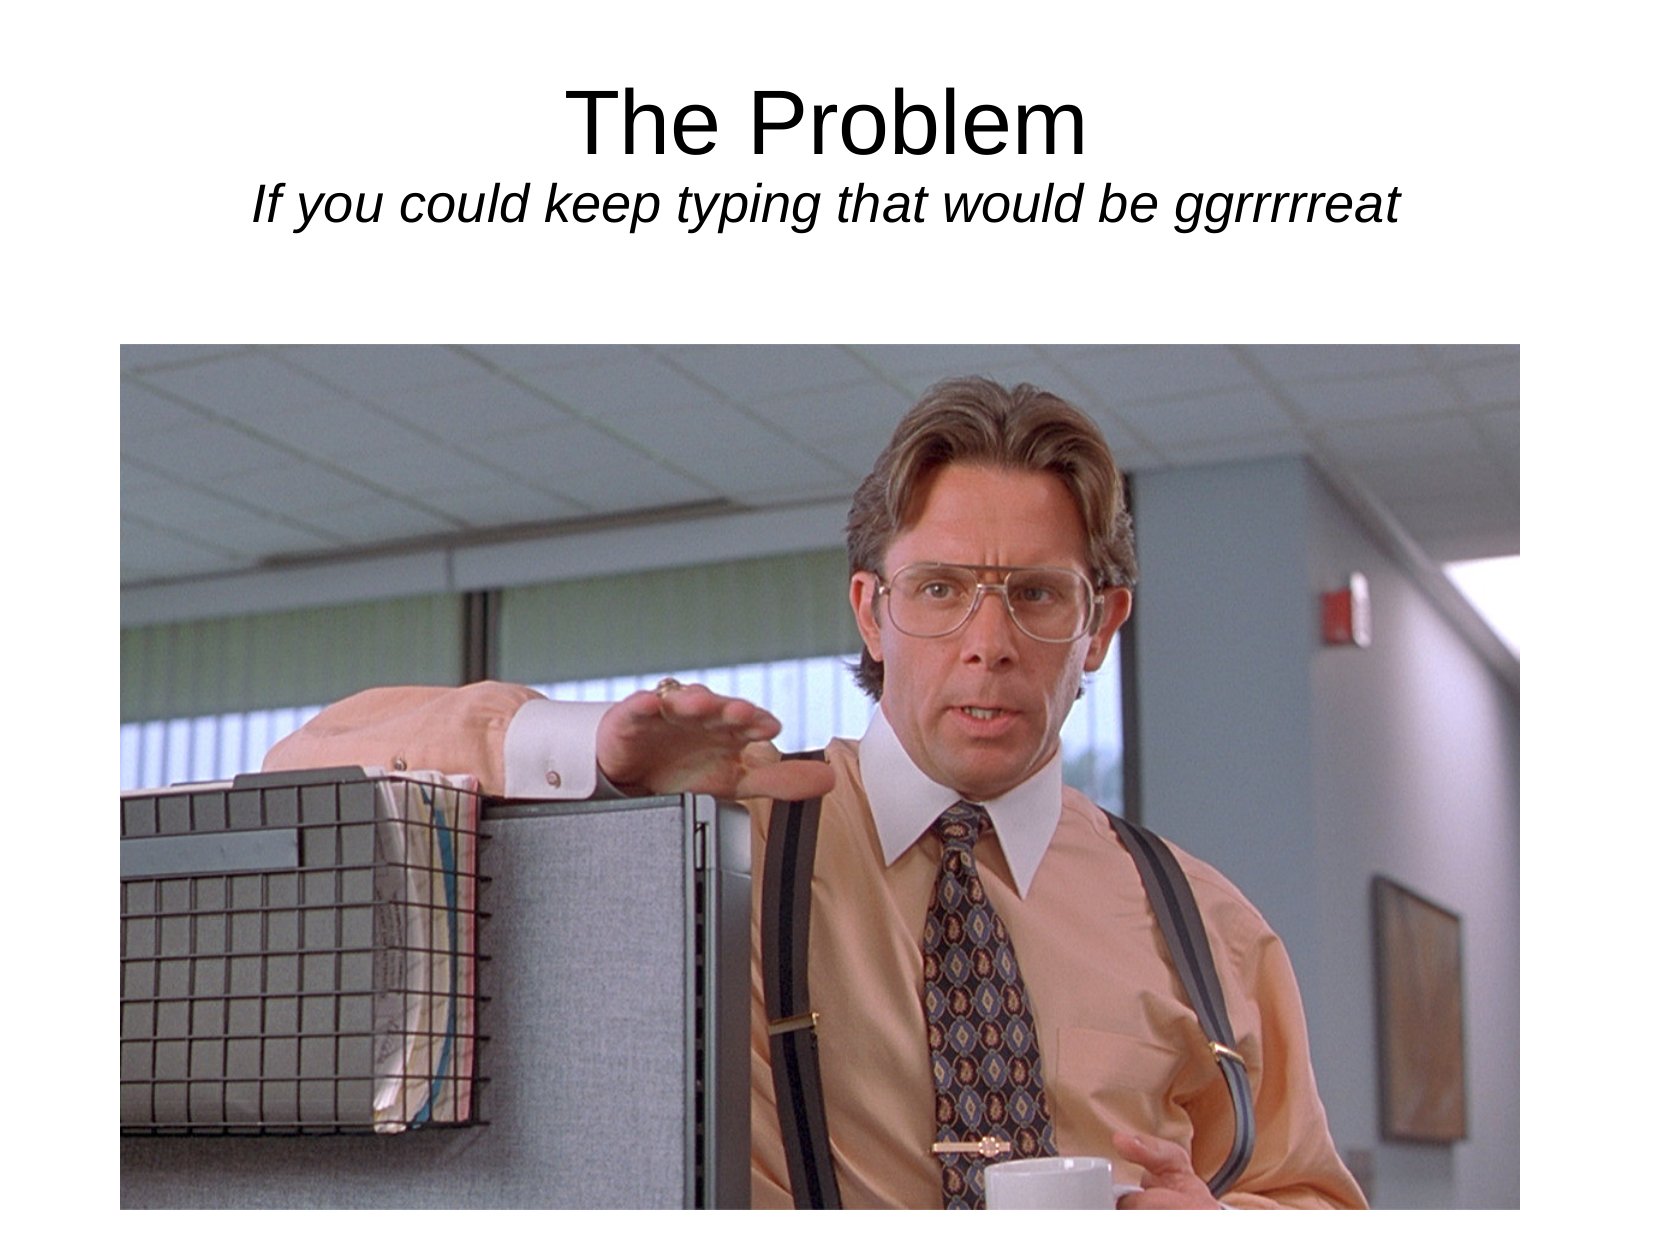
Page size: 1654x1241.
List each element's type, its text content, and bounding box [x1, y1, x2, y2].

picture [120, 344, 1520, 1210]
title The Problem If you could keep typing that would be ggrrrrreat [82, 49, 1571, 257]
